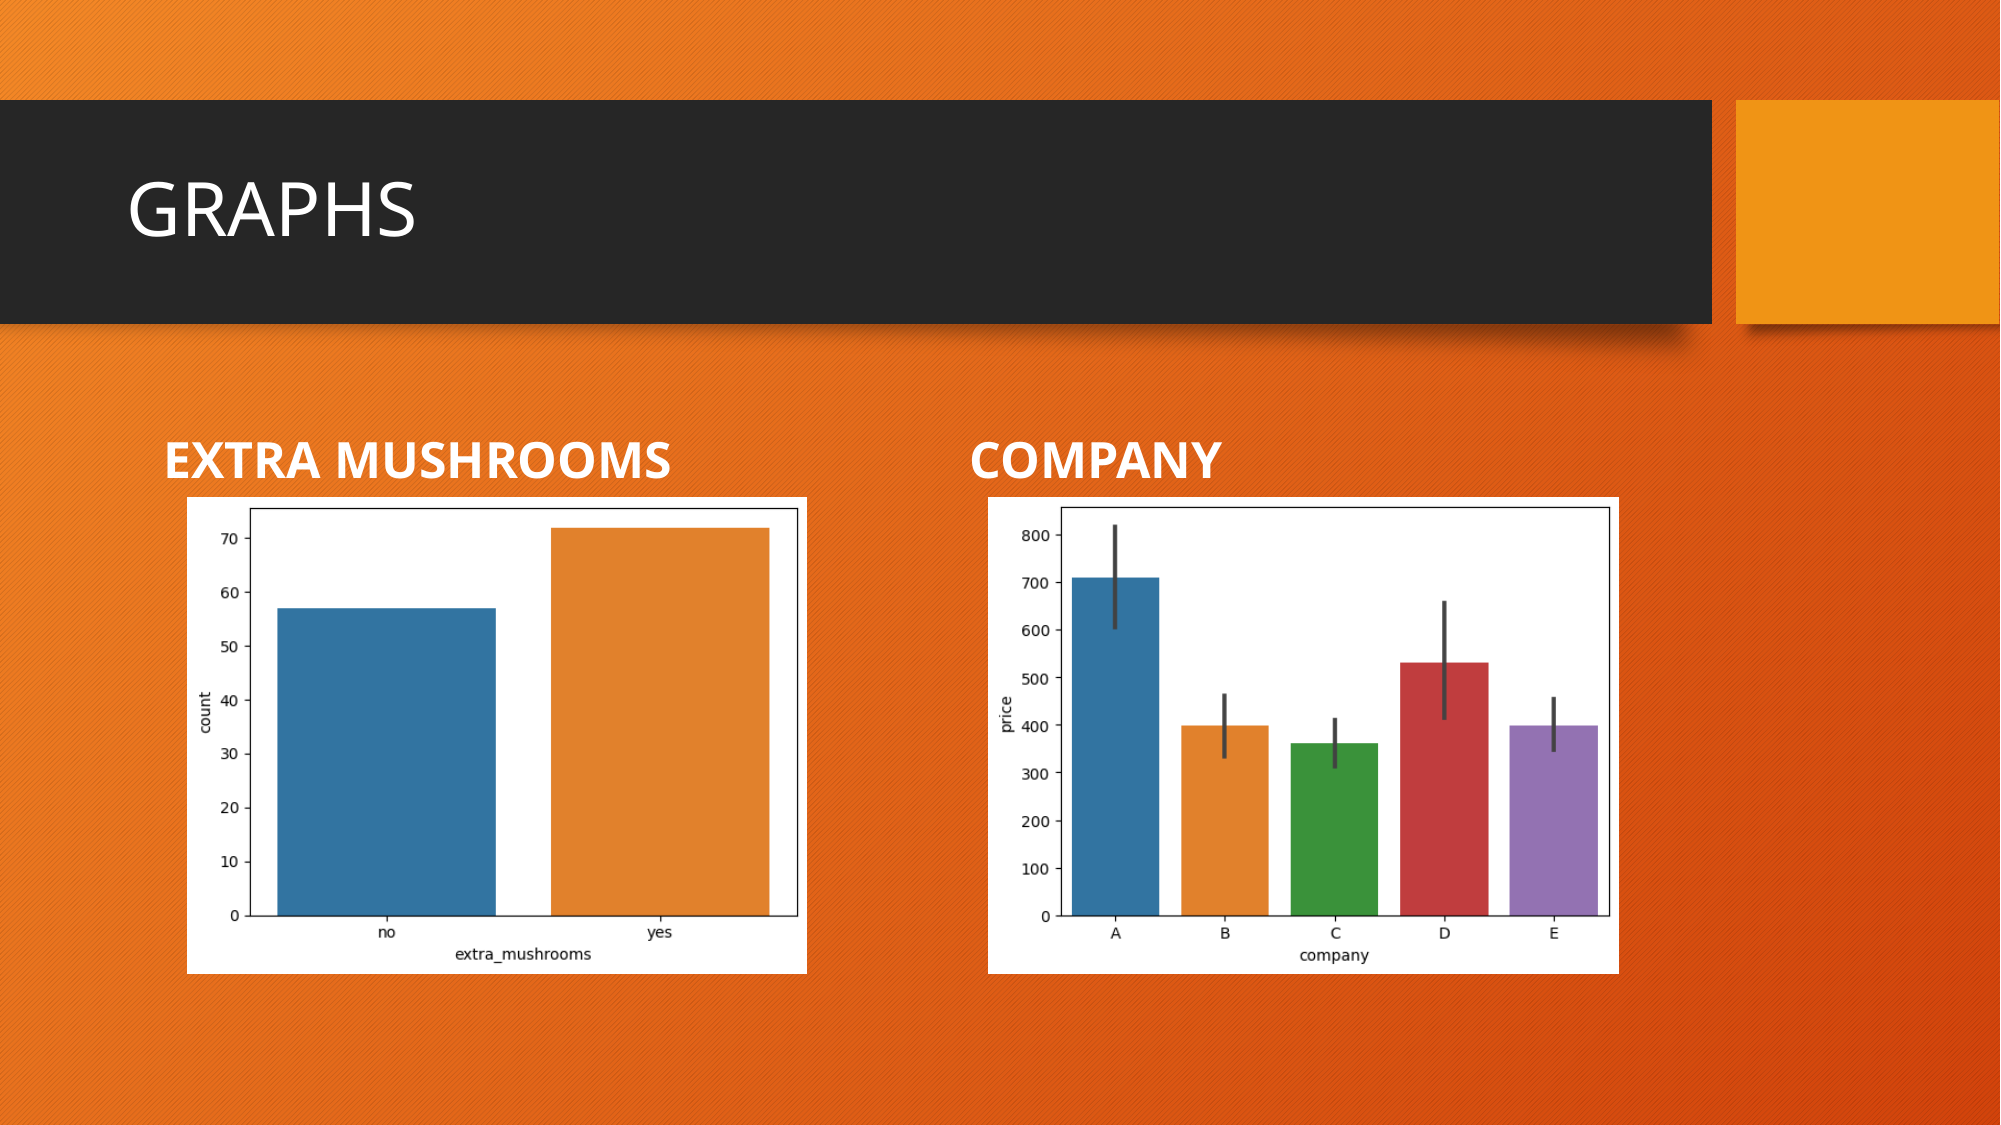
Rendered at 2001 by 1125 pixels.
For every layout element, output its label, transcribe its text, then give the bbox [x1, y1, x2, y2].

picture [988, 497, 1619, 974]
picture [187, 497, 807, 974]
title GRAPHS [111, 123, 1689, 301]
list EXTRA MUSHROOMS [148, 383, 883, 498]
list COMPANY [954, 383, 1689, 497]
